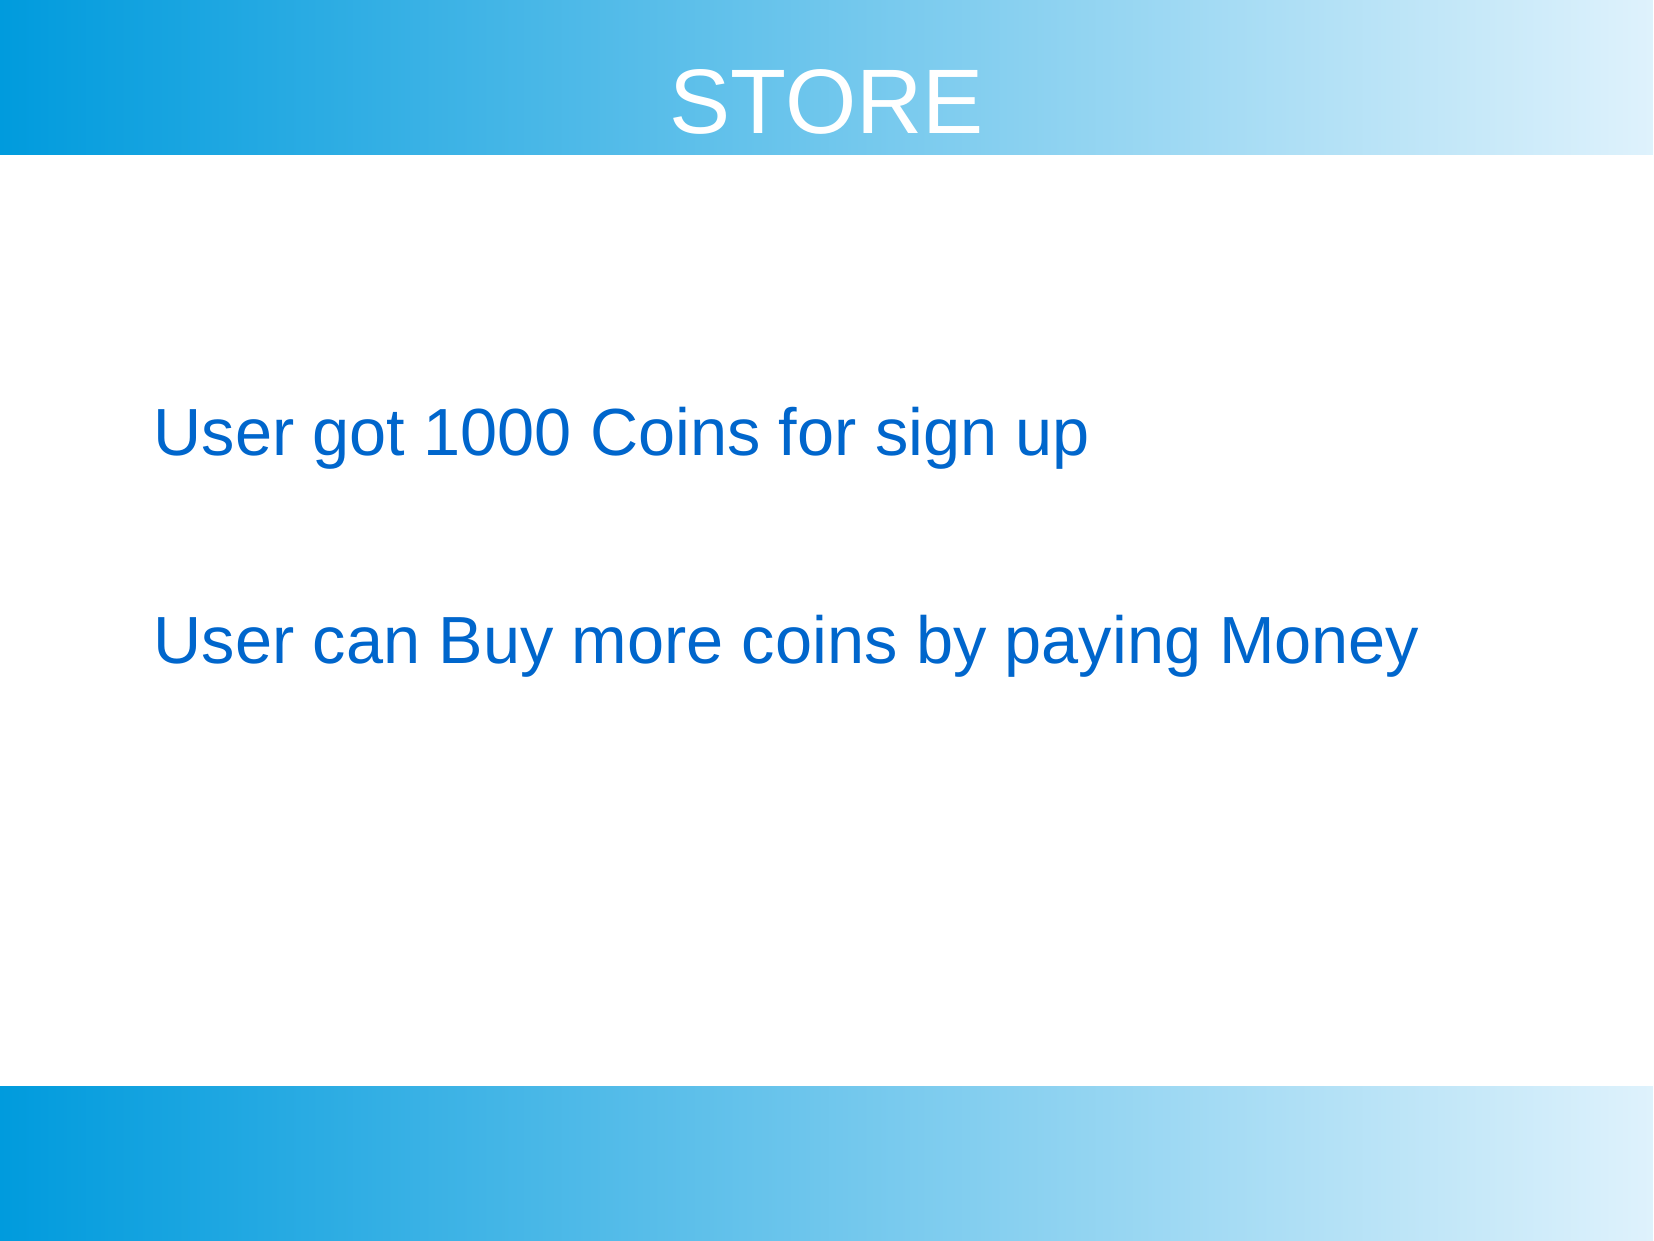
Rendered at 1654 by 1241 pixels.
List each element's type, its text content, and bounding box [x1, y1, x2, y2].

list User got 1000 Coins for sign up User can Buy more coins by paying Money [82, 290, 1571, 1010]
title STORE [82, 49, 1571, 155]
